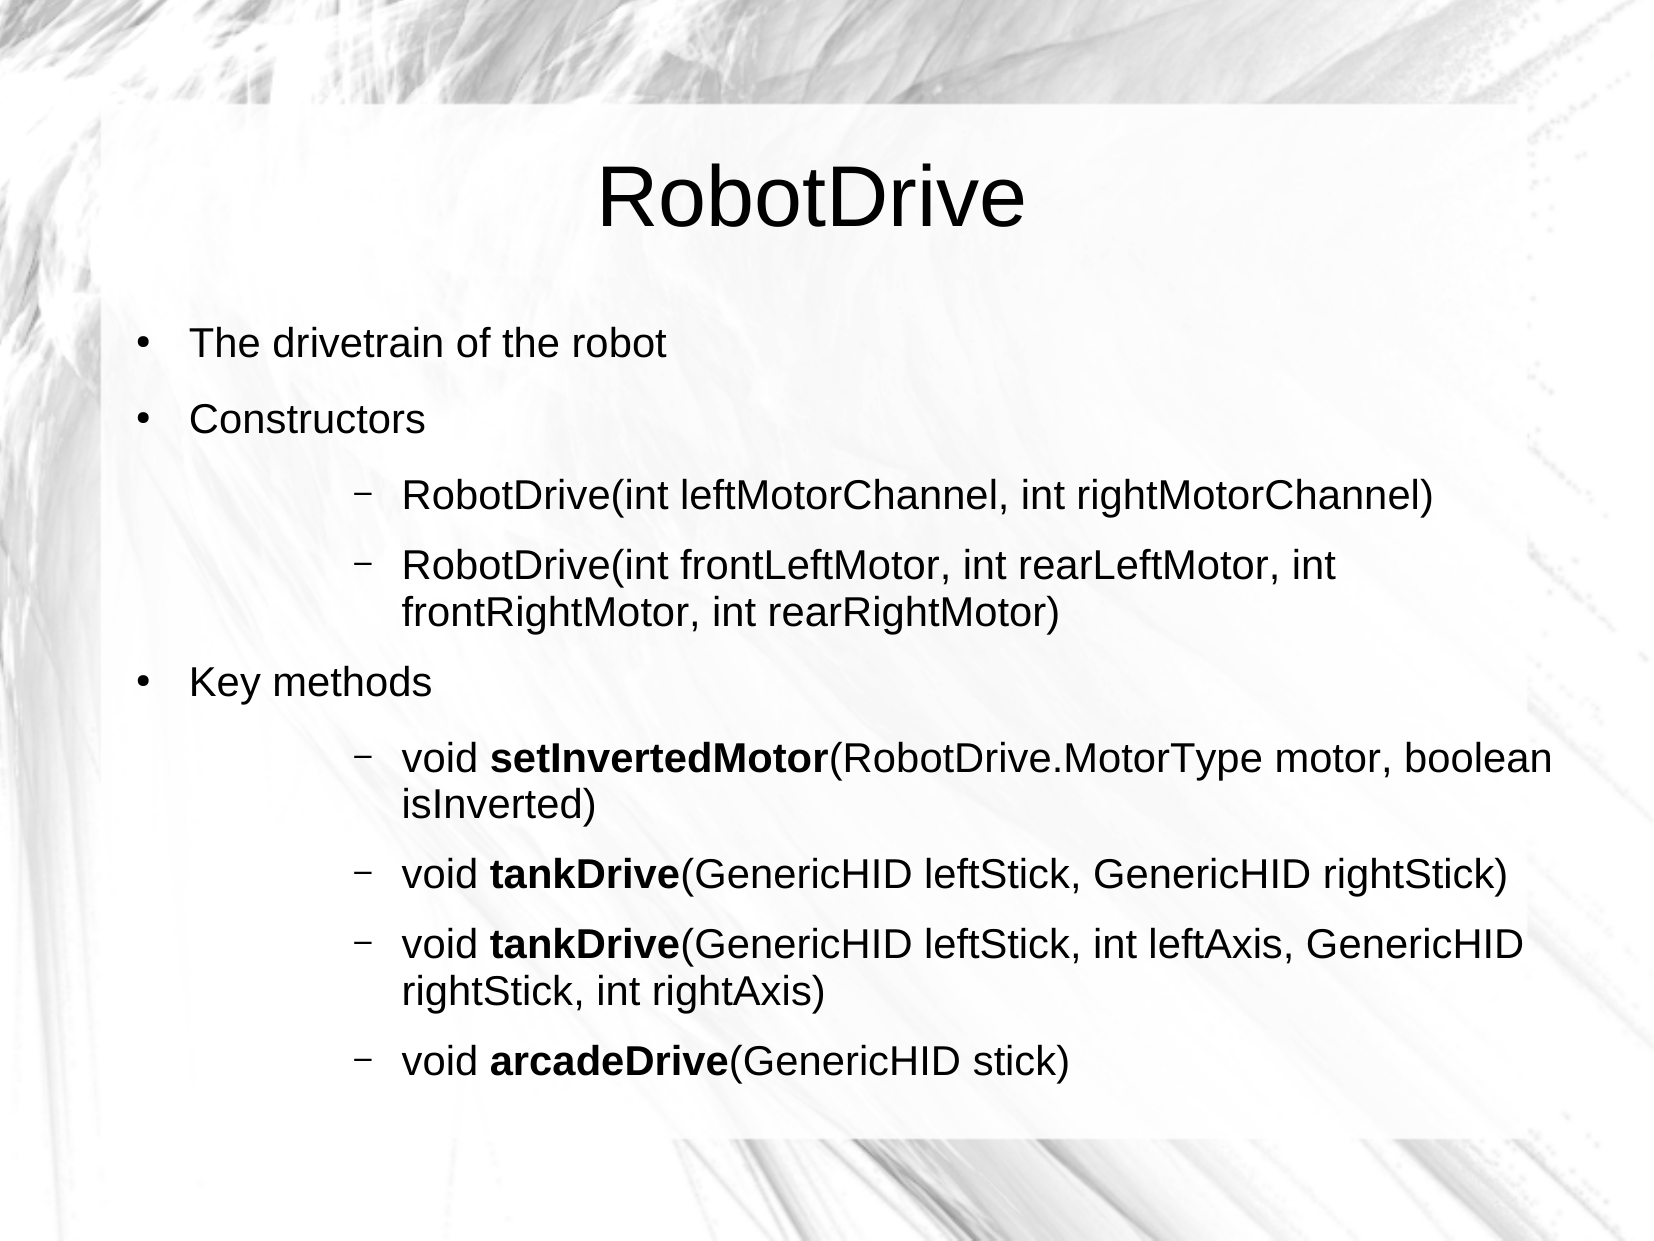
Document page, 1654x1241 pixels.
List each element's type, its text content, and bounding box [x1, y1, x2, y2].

title RobotDrive [118, 112, 1506, 281]
list The drivetrain of the robot Constructors RobotDrive(int leftMotorChannel, int rightMotorChannel) RobotDrive(int frontLeftMotor, int rearLeftMotor, int frontRightMotor, int rearRightMotor) Key methods void setInvertedMotor(RobotDrive.MotorType motor, boolean isInverted) void tankDrive(GenericHID leftStick, GenericHID rightStick) void tankDrive(GenericHID leftStick, int leftAxis, GenericHID rightStick, int rightAxis) void arcadeDrive(GenericHID stick) [118, 319, 1571, 1096]
picture [0, 0, 1654, 1241]
